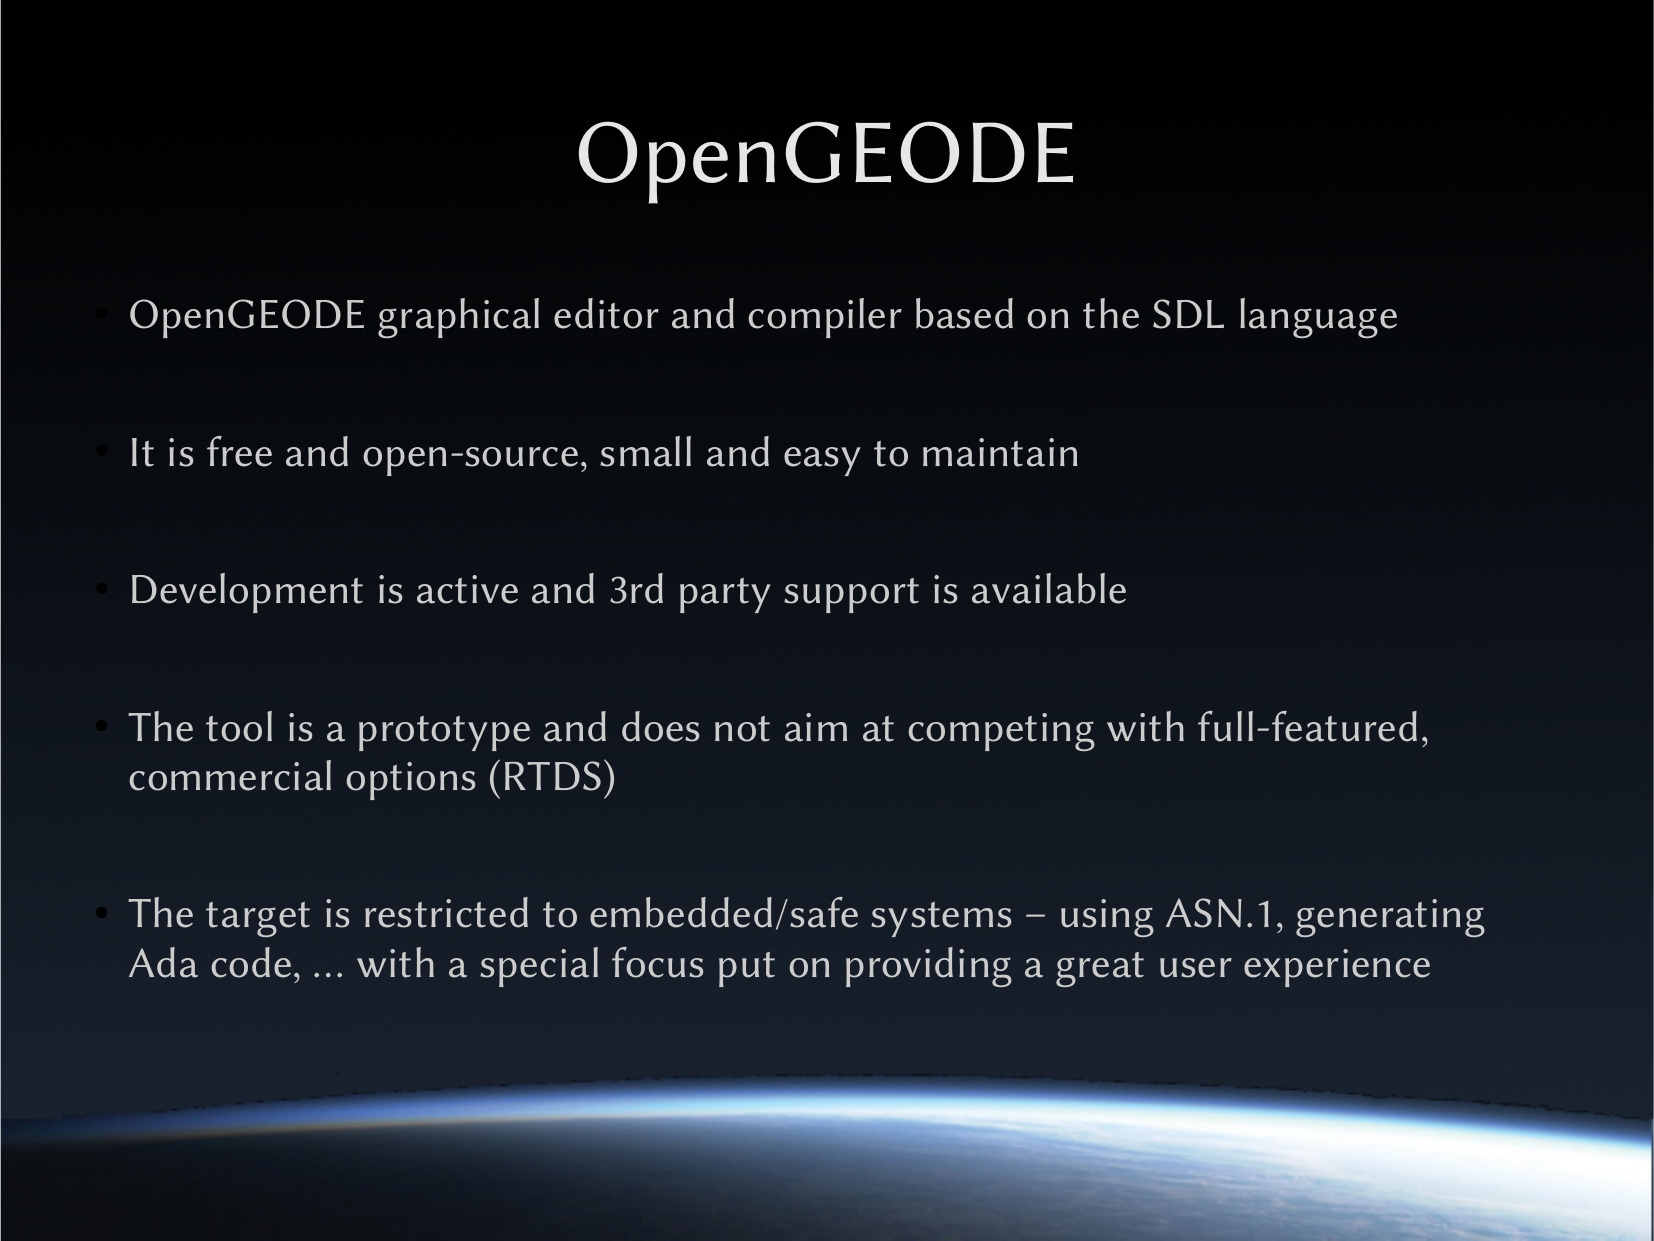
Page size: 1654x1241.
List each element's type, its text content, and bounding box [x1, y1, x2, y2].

picture [0, 0, 1654, 1241]
title OpenGEODE [82, 49, 1571, 257]
list OpenGEODE graphical editor and compiler based on the SDL language It is free and open-source, small and easy to maintain Development is active and 3rd party support is available The tool is a prototype and does not aim at competing with full-featured, commercial options (RTDS) The target is restricted to embedded/safe systems – using ASN.1, generating Ada code, … with a special focus put on providing a great user experience [82, 290, 1538, 1010]
